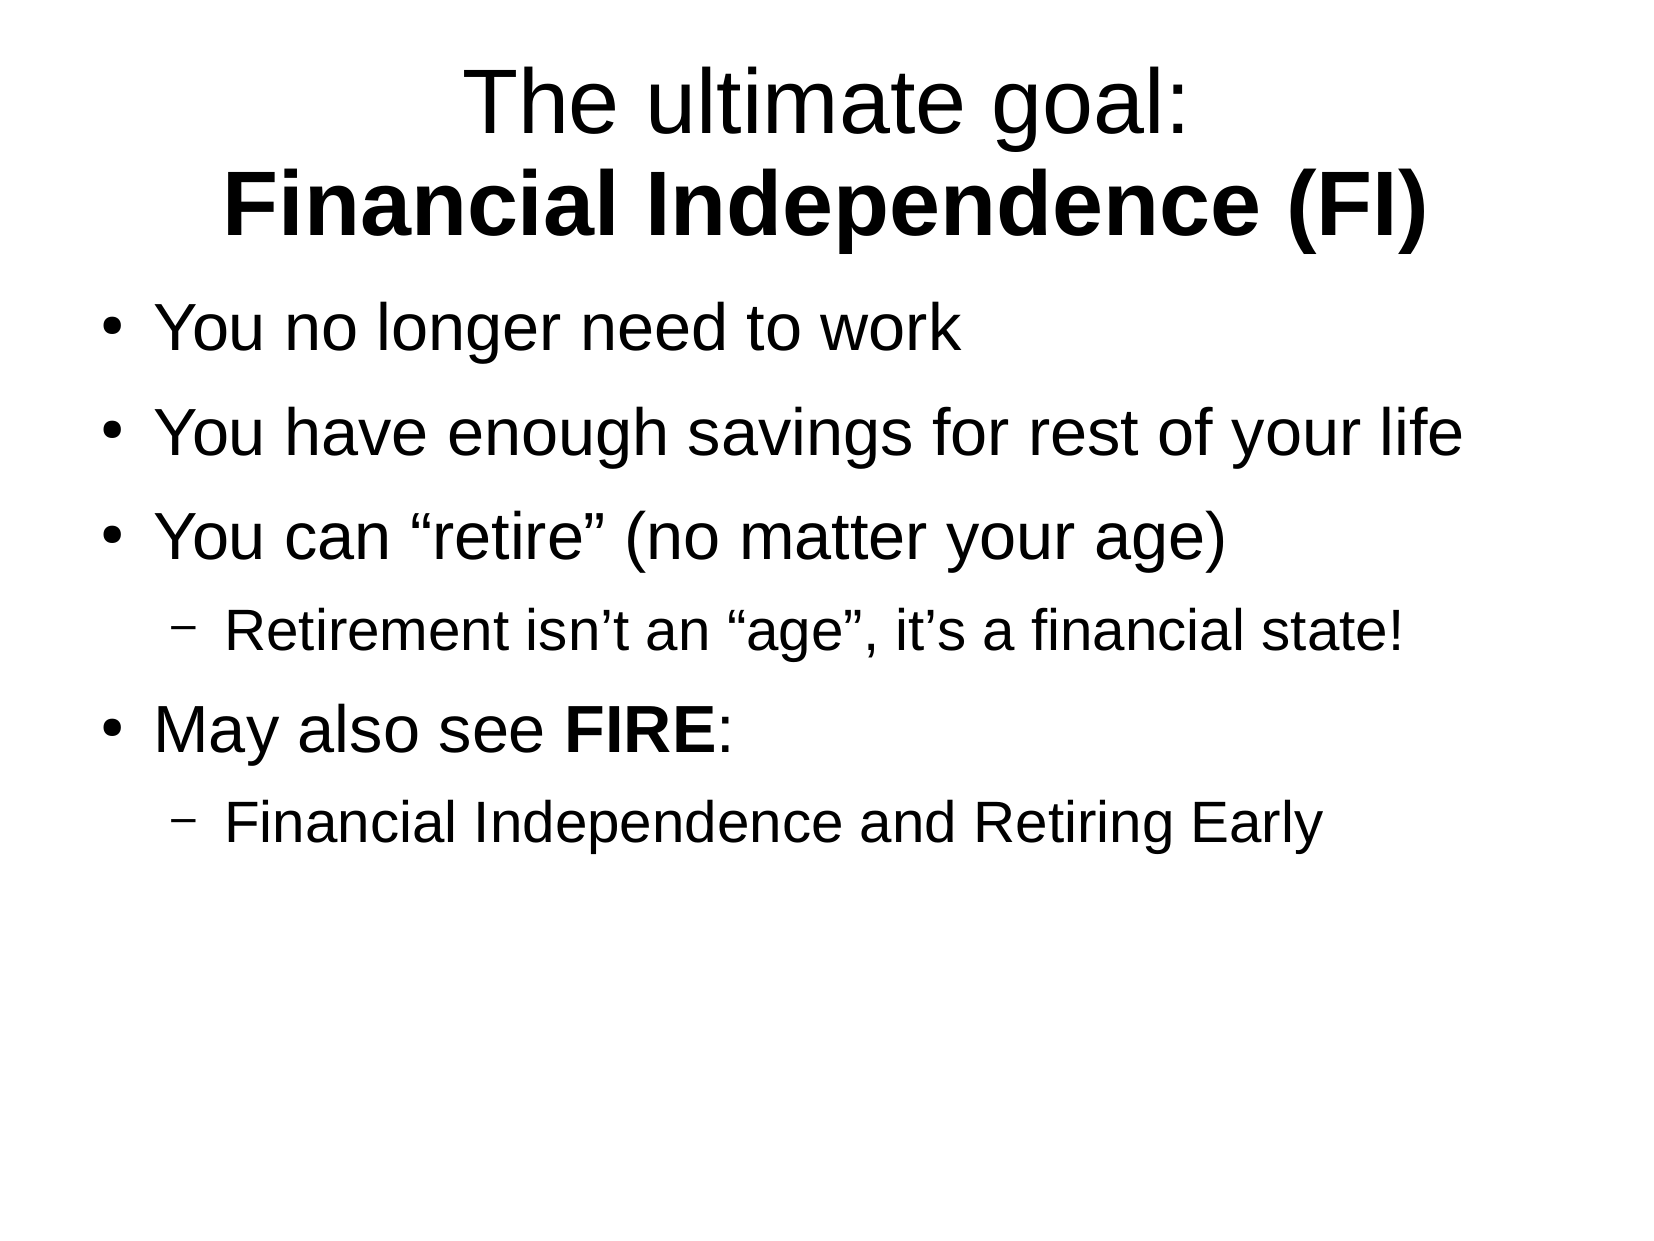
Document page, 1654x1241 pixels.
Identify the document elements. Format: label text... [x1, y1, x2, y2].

title The ultimate goal: Financial Independence (FI) [82, 49, 1571, 257]
list You no longer need to work You have enough savings for rest of your life You can “retire” (no matter your age) Retirement isn’t an “age”, it’s a financial state! May also see FIRE: Financial Independence and Retiring Early [82, 290, 1571, 1069]
